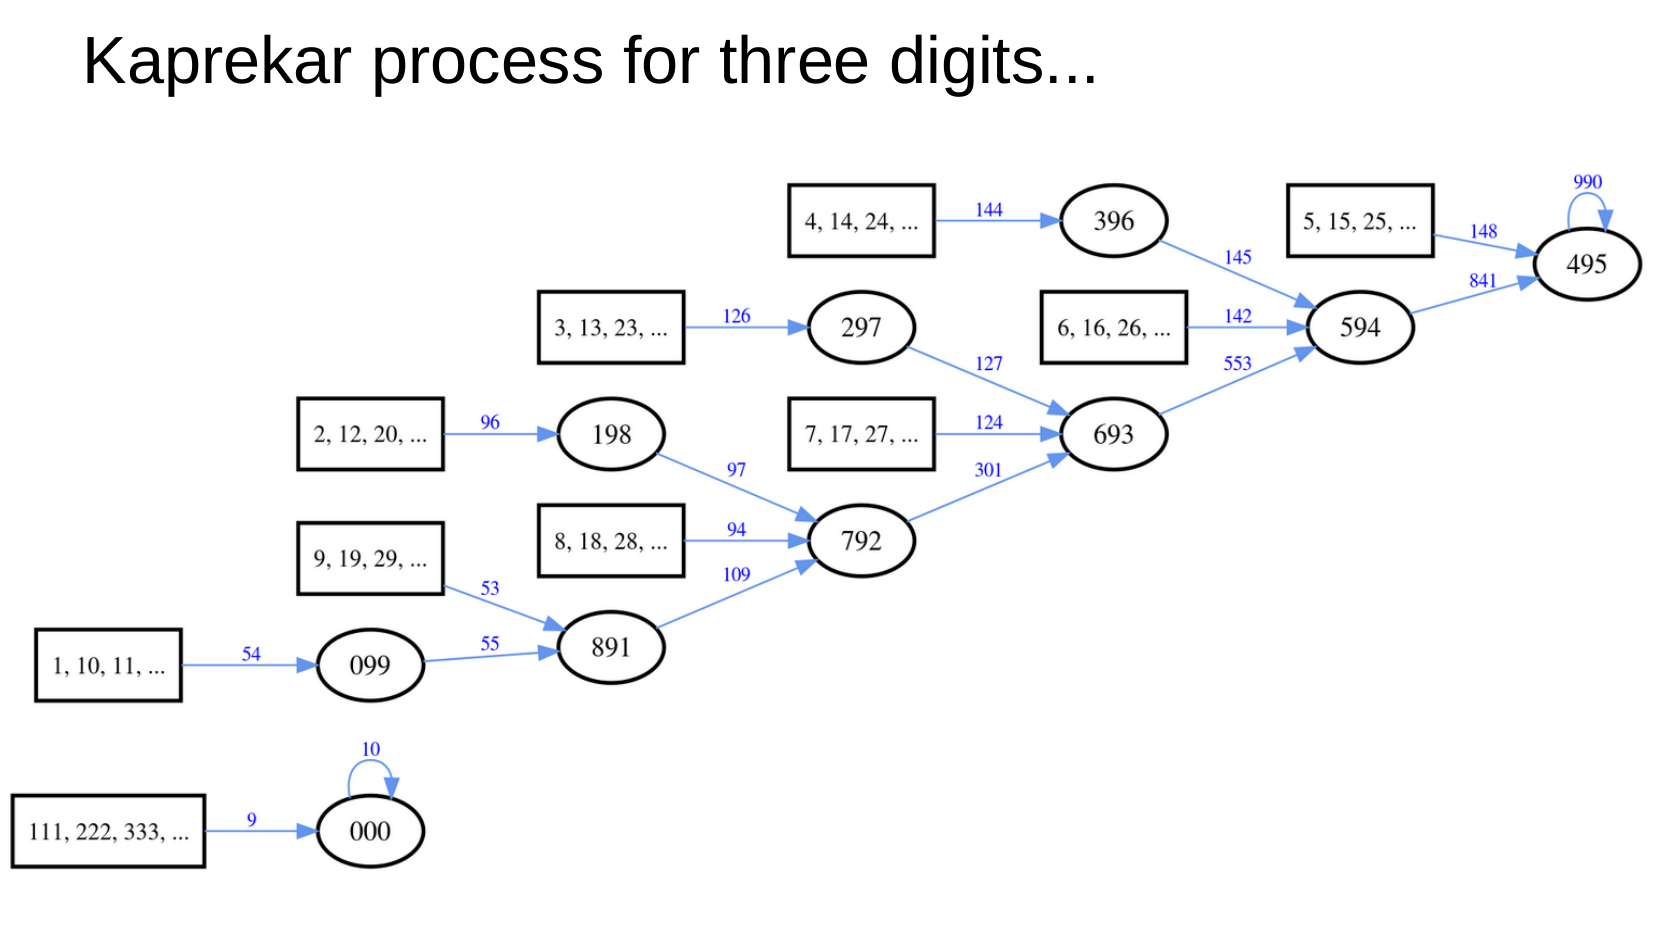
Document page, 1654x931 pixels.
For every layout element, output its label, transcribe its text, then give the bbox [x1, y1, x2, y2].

picture [7, 168, 1646, 871]
title Kaprekar process for three digits... [82, 22, 1571, 98]
